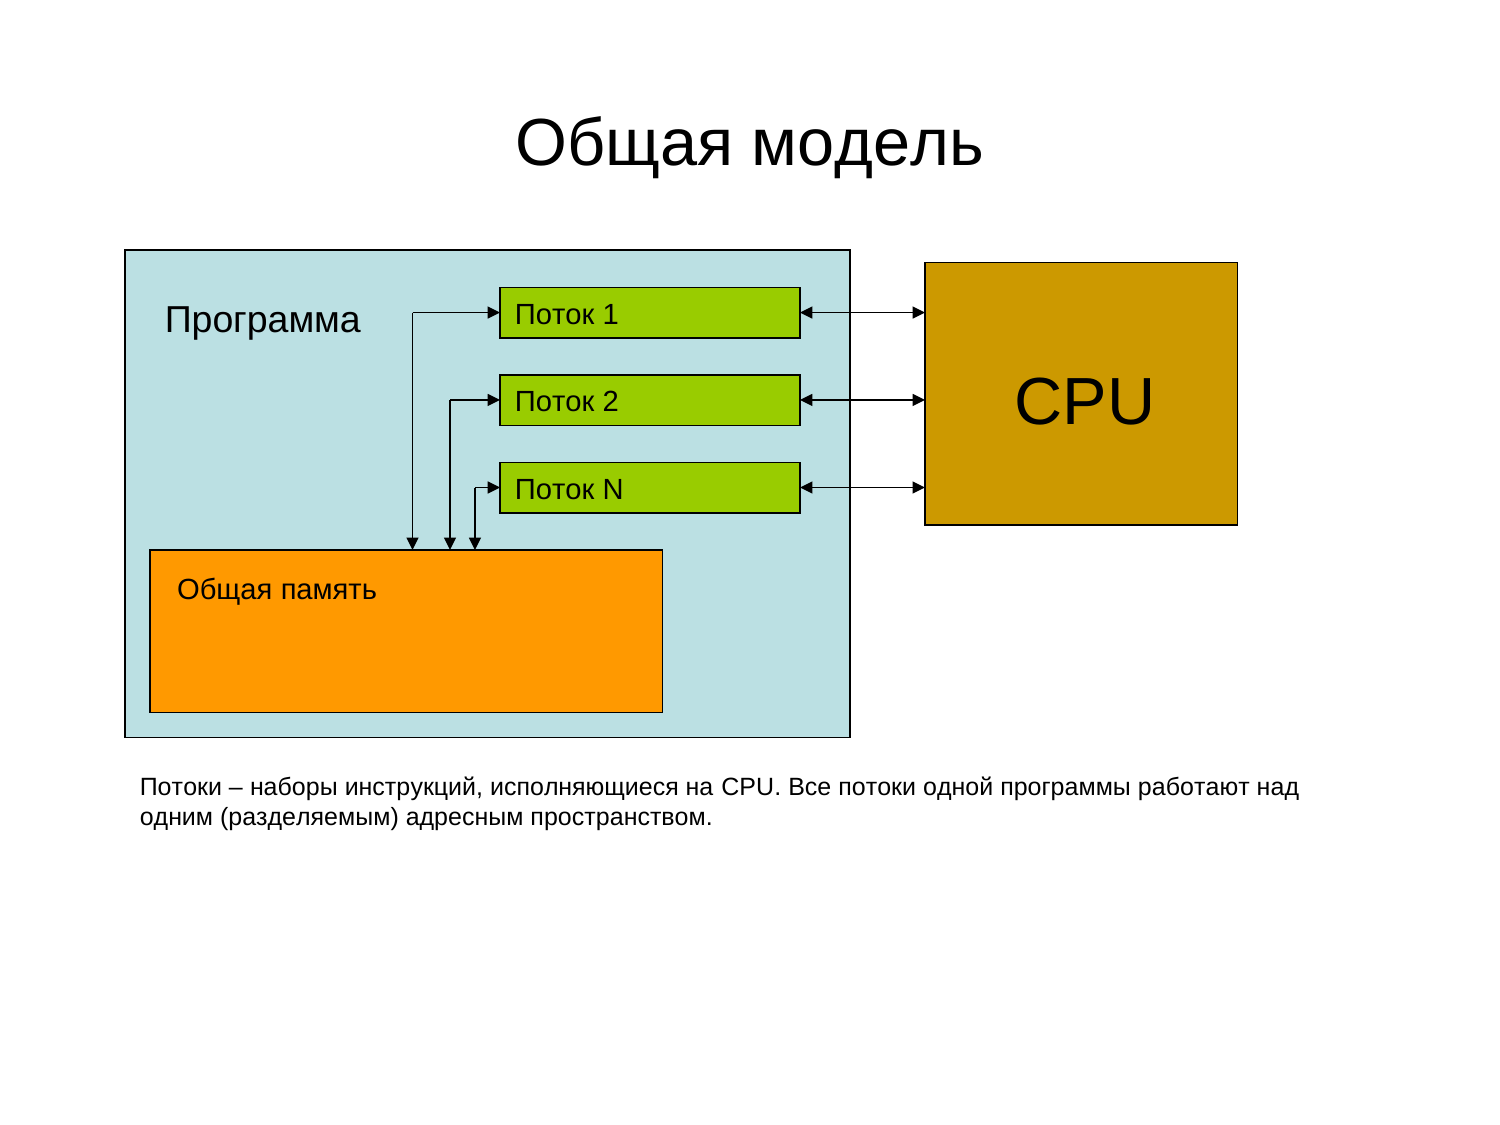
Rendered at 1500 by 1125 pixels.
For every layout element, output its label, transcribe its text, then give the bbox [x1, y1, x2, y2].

text_box Потоки – наборы инструкций, исполняющиеся на CPU. Все потоки одной программы работают над одним (разделяемым) адресным пространством. [125, 762, 1388, 838]
title Общая модель [75, 45, 1426, 233]
text_box Программа [150, 287, 388, 348]
text_box [125, 249, 850, 738]
text_box Поток 2 [500, 374, 801, 426]
text_box CPU [999, 349, 1176, 446]
text_box Общая память [162, 562, 451, 613]
text_box [924, 262, 1238, 525]
text_box Поток 1 [500, 287, 801, 338]
text_box Поток N [500, 462, 801, 513]
